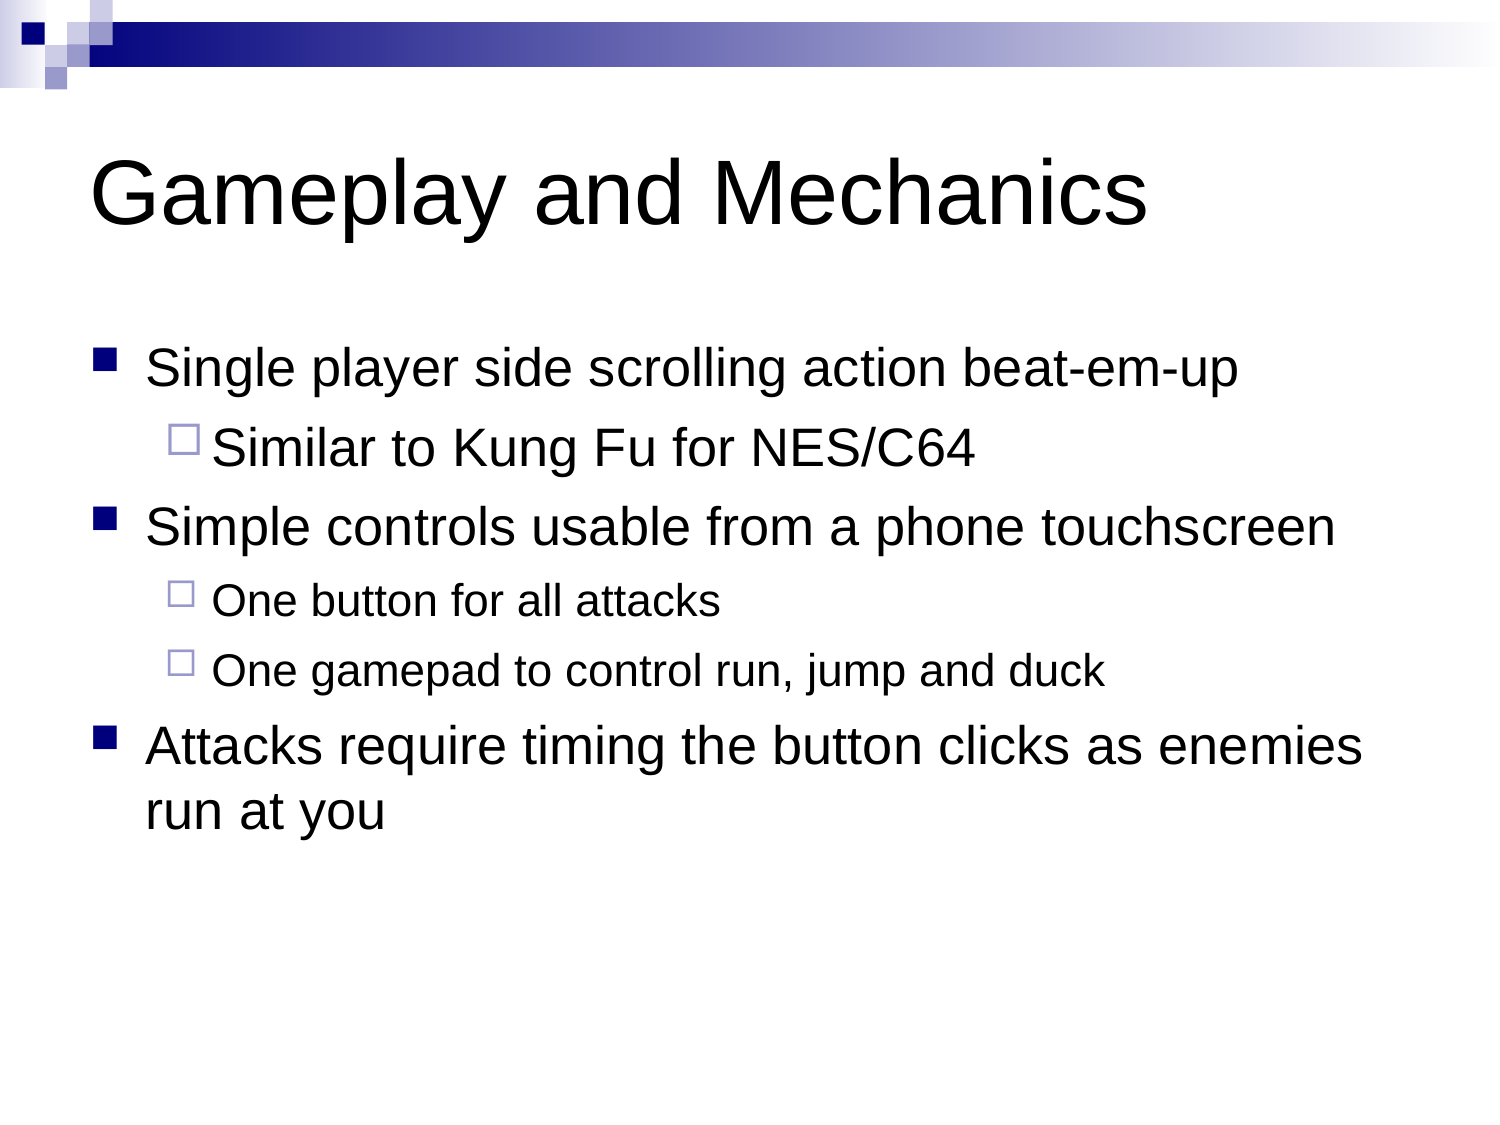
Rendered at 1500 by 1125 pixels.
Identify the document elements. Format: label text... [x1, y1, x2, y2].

title Gameplay and Mechanics [75, 75, 1426, 300]
list Single player side scrolling action beat-em-up Similar to Kung Fu for NES/C64 Simple controls usable from a phone touchscreen One button for all attacks One gamepad to control run, jump and duck Attacks require timing the button clicks as enemies run at you [75, 324, 1426, 993]
